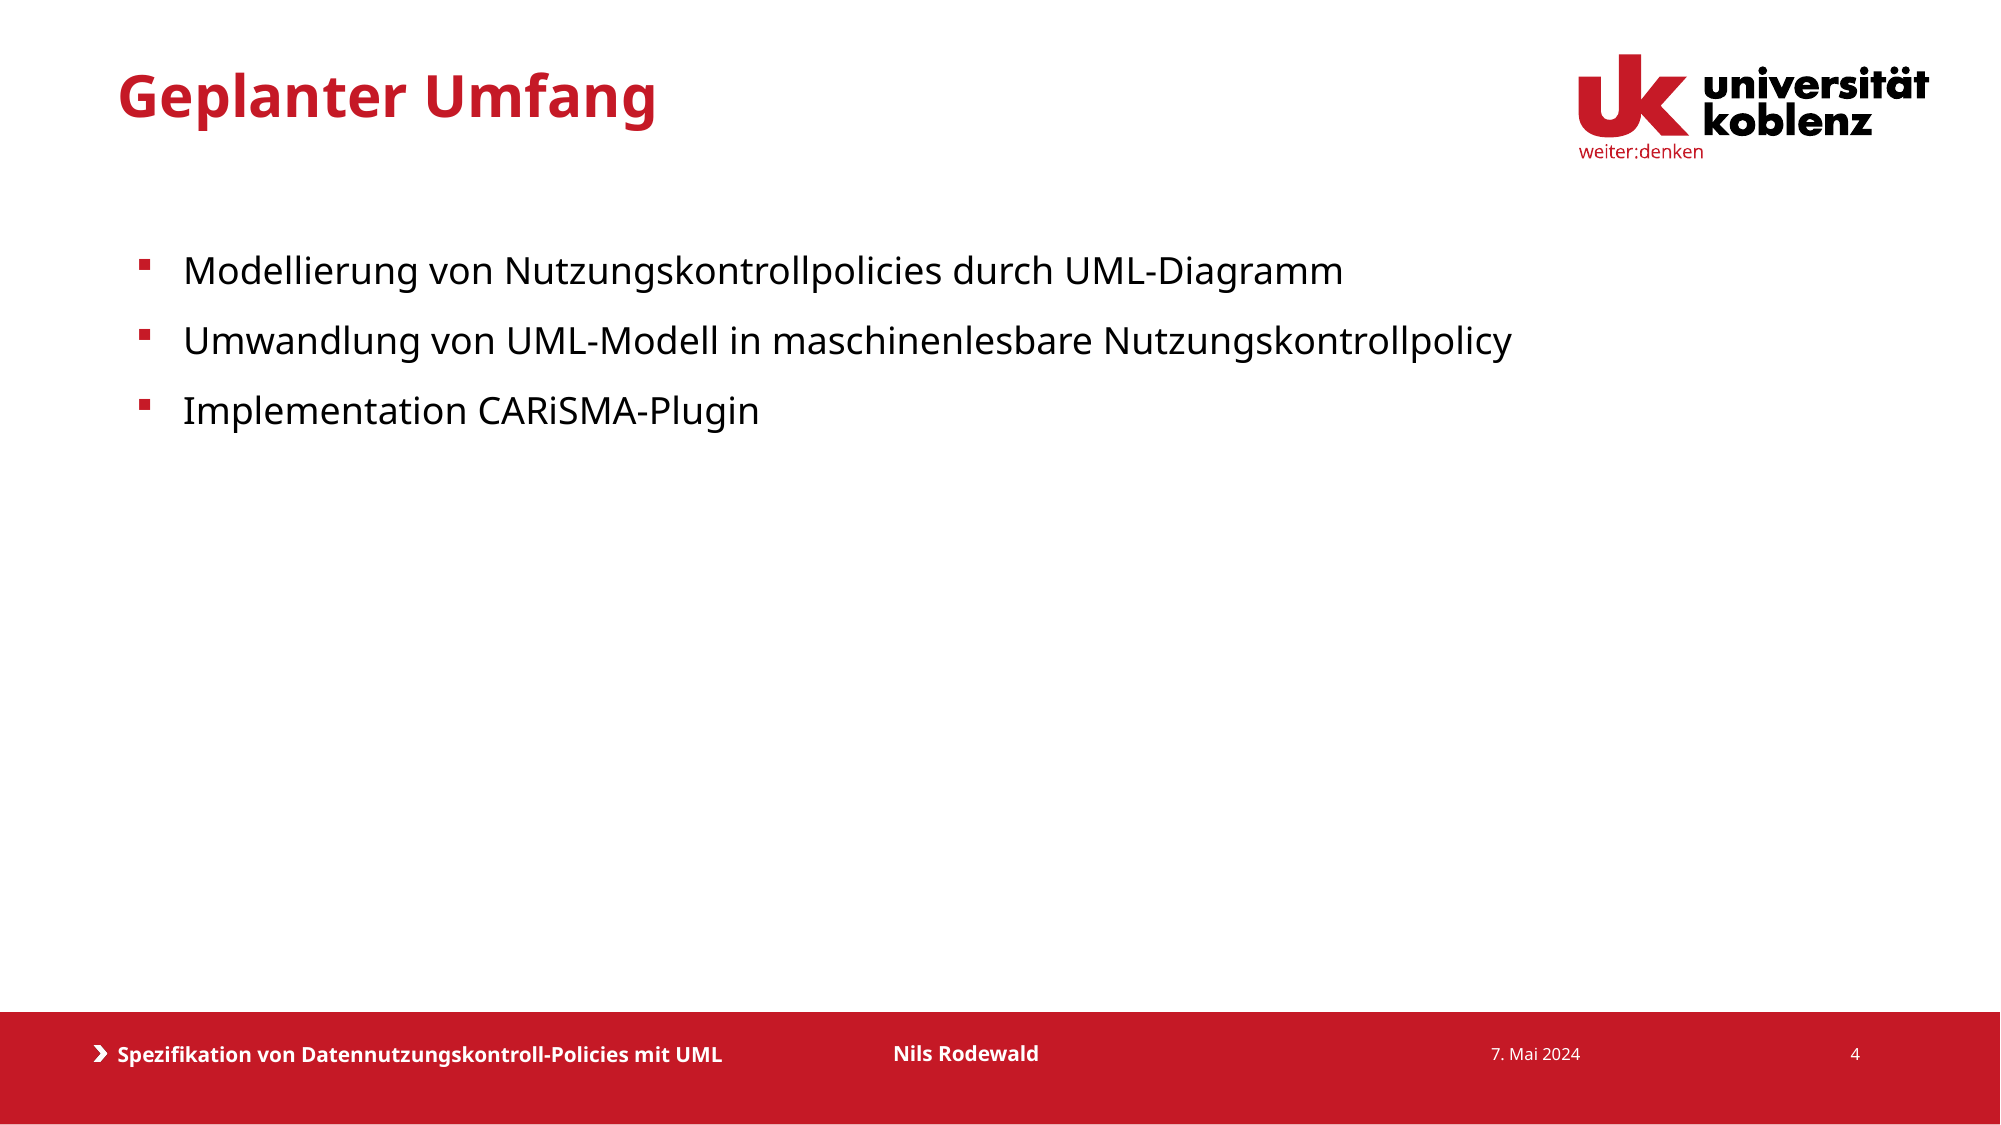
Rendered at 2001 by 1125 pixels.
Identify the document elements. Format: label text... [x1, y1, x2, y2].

list Modellierung von Nutzungskontrollpolicies durch UML-Diagramm Umwandlung von UML-Modell in maschinenlesbare Nutzungskontrollpolicy Implementation CARiSMA-Plugin [102, 239, 1828, 803]
title Geplanter Umfang [102, 59, 1828, 222]
